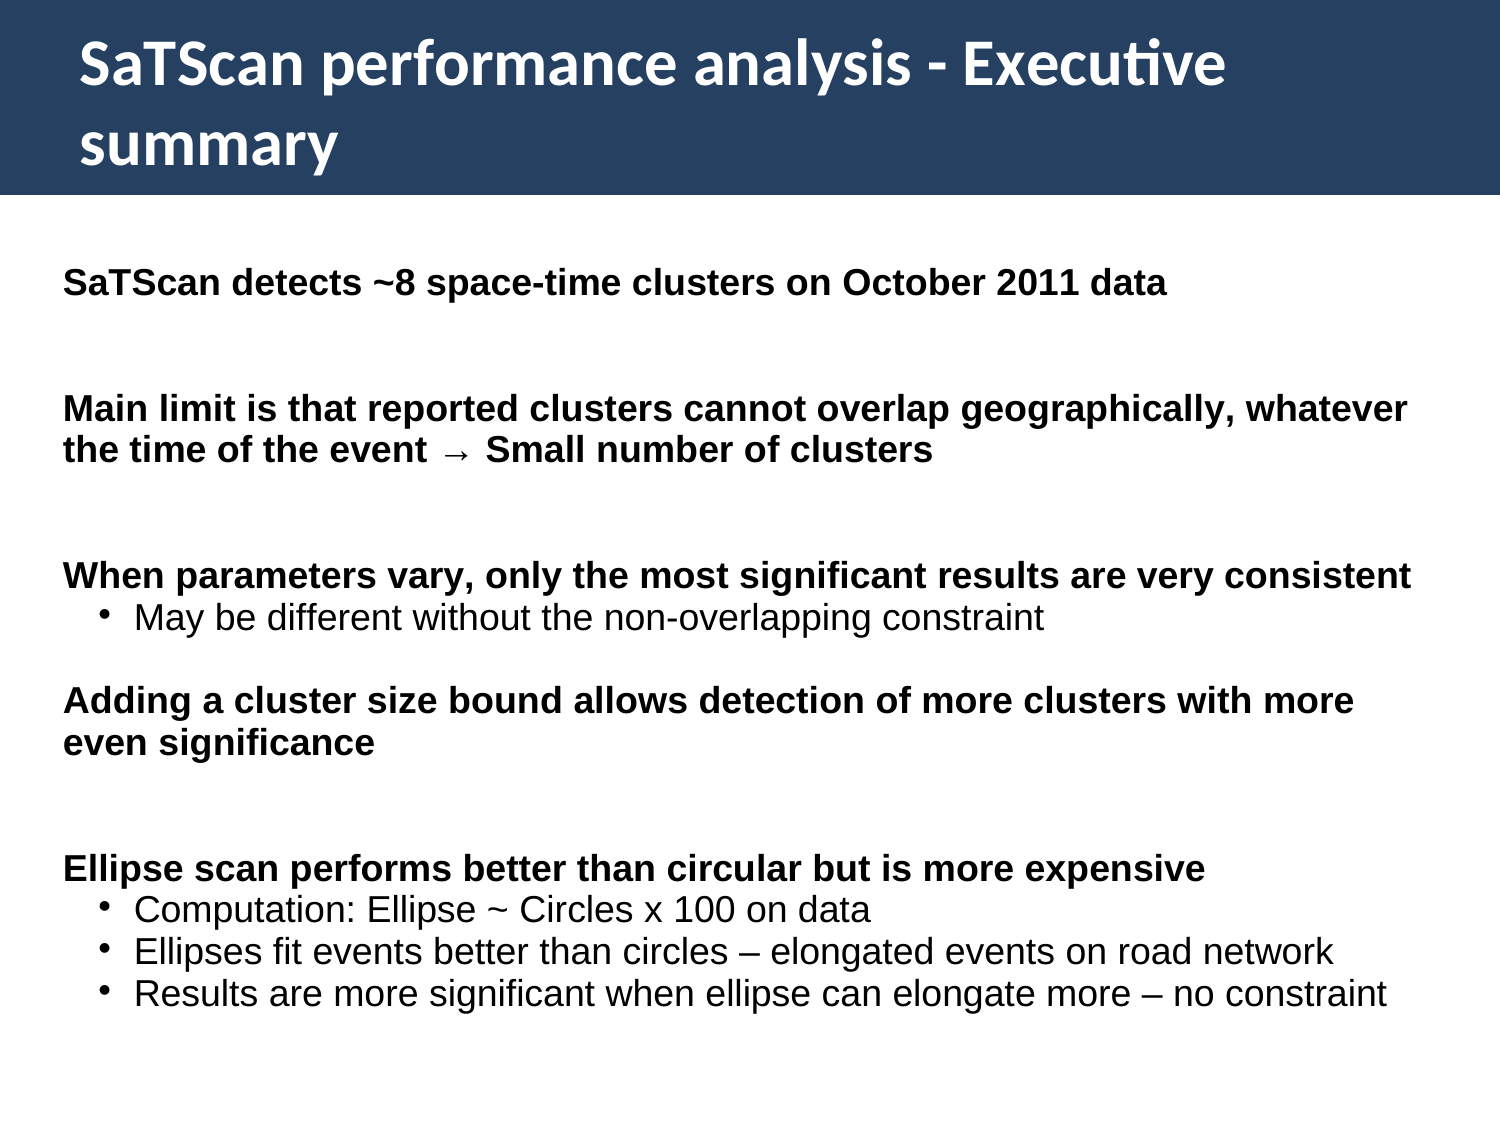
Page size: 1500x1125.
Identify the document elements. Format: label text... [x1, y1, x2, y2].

text_box SaTScan detects ~8 space-time clusters on October 2011 data Main limit is that reported clusters cannot overlap geographically, whatever the time of the event → Small number of clusters When parameters vary, only the most significant results are very consistent May be different without the non-overlapping constraint Adding a cluster size bound allows detection of more clusters with more even significance Ellipse scan performs better than circular but is more expensive Computation: Ellipse ~ Circles x 100 on data Ellipses fit events better than circles – elongated events on road network Results are more significant when ellipse can elongate more – no constraint [48, 252, 1465, 1023]
text_box [0, 0, 1500, 195]
text_box SaTScan performance analysis - Executive summary [64, 11, 1500, 107]
